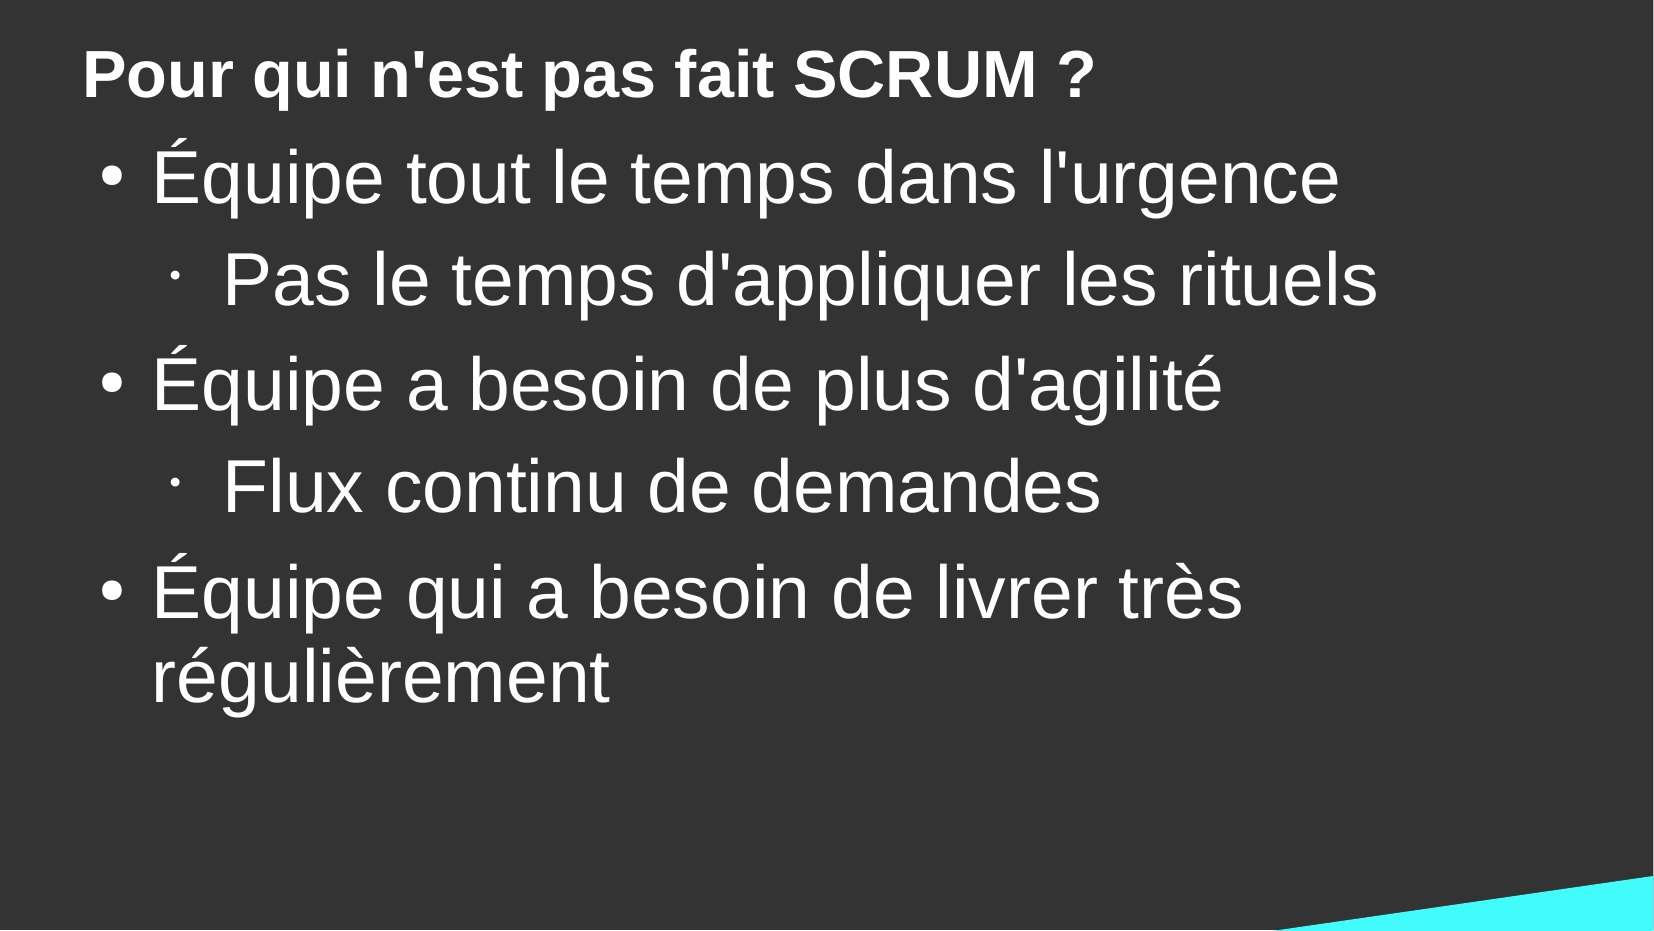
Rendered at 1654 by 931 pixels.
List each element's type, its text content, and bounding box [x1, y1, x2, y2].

list Équipe tout le temps dans l'urgence Pas le temps d'appliquer les rituels Équipe a besoin de plus d'agilité Flux continu de demandes Équipe qui a besoin de livrer très régulièrement [80, 135, 1620, 777]
text_box [1271, 875, 1654, 931]
title Pour qui n'est pas fait SCRUM ? [82, 37, 1571, 122]
